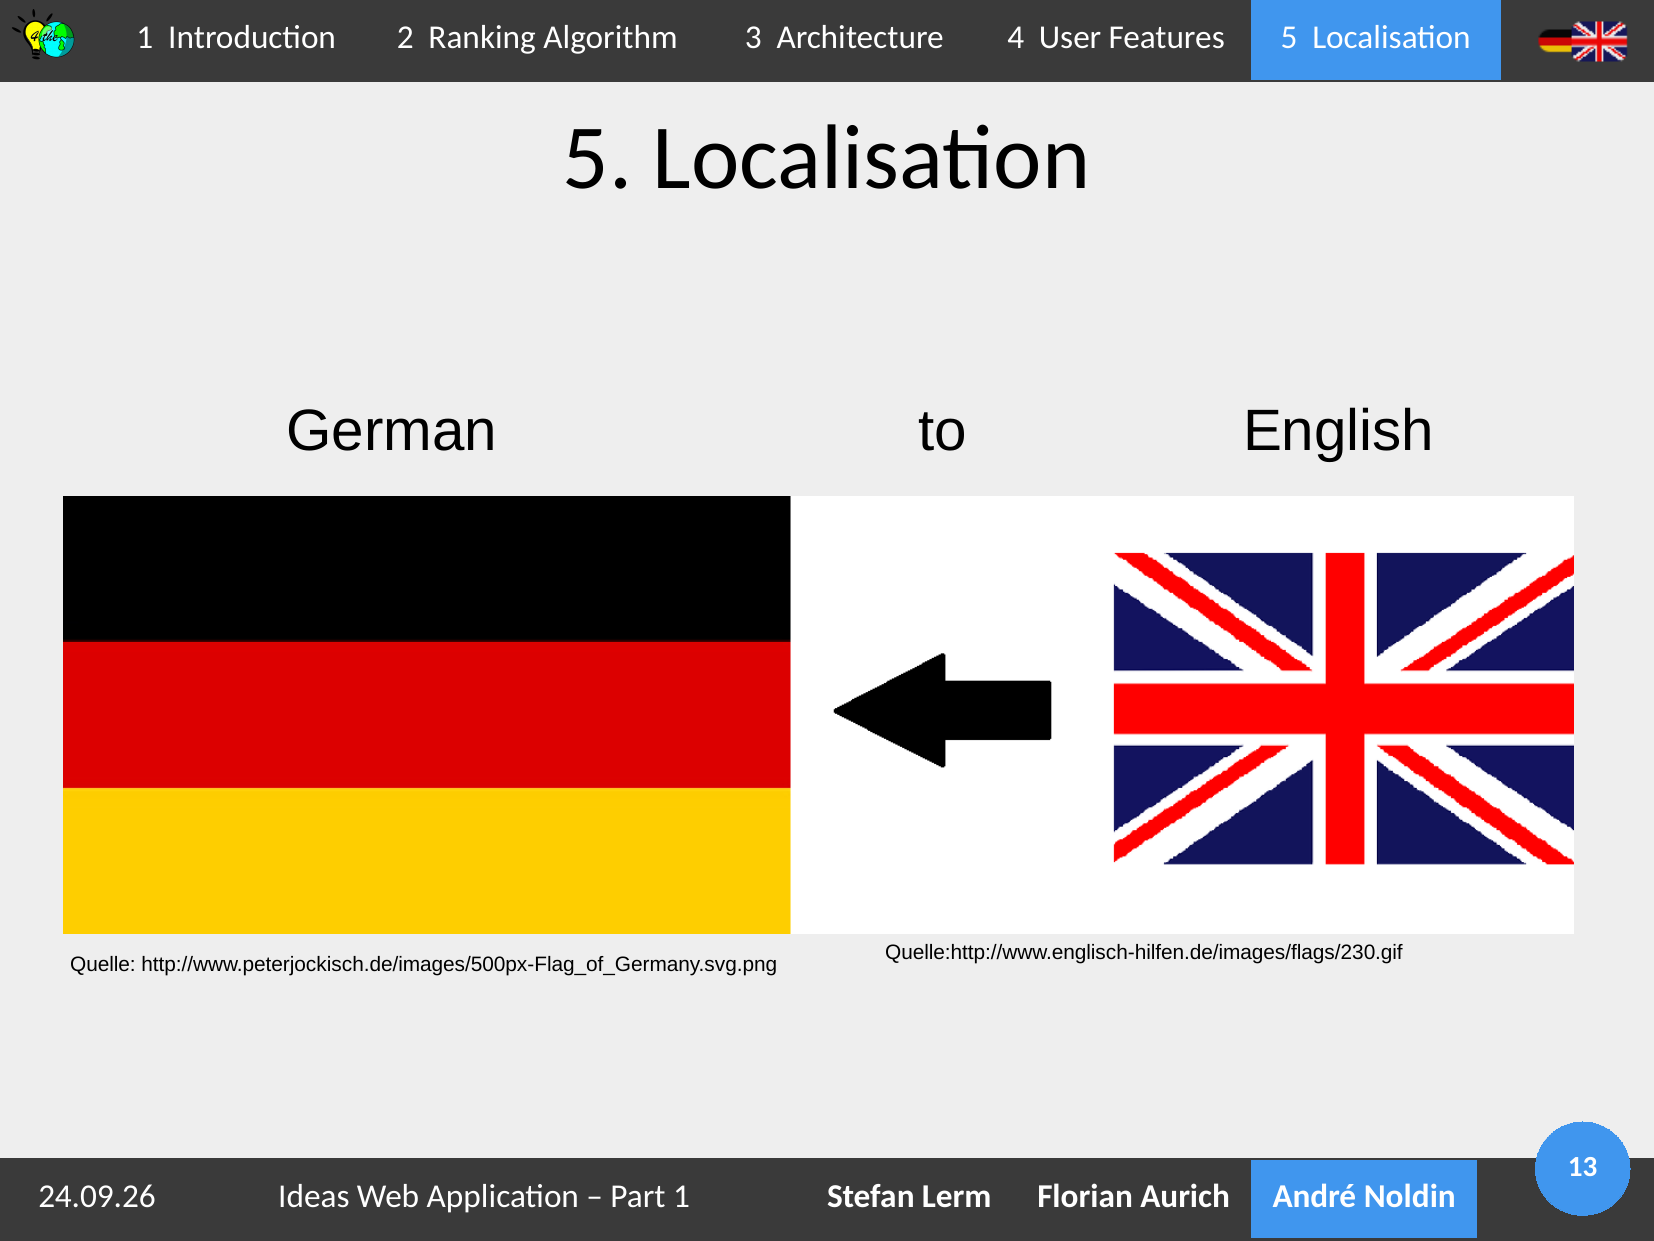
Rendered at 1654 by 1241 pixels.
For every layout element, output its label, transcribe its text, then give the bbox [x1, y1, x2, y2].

text_box André Noldin [1251, 1160, 1477, 1238]
text_box Quelle: http://www.peterjockisch.de/images/ 500px-Flag_of_Germany.svg.png [118, 934, 615, 944]
picture [2, 0, 83, 80]
picture [1536, 18, 1629, 64]
text_box Quelle: http://www.peterjockisch.de/images/500px-Flag_of_Germany.svg.png [55, 944, 875, 1053]
text_box German to English [271, 389, 1583, 535]
text_box Florian Aurich [1015, 1160, 1251, 1238]
text_box Quelle:http://www.englisch-hilfen.de/images/flags/230.gif [870, 933, 1583, 995]
picture [63, 496, 1574, 934]
text_box 1 Introduction [106, 0, 366, 80]
text_box Stefan Lerm [803, 1160, 1015, 1238]
text_box 5 Localisation [1251, 0, 1501, 80]
text_box Ideas Web Application – Part 1 [242, 1160, 727, 1238]
text_box 2 Ranking Algorithm [366, 0, 708, 80]
title 5. Localisation [82, 82, 1571, 249]
text_box 4 User Features [980, 0, 1251, 80]
text_box 3 Architecture [708, 0, 980, 80]
